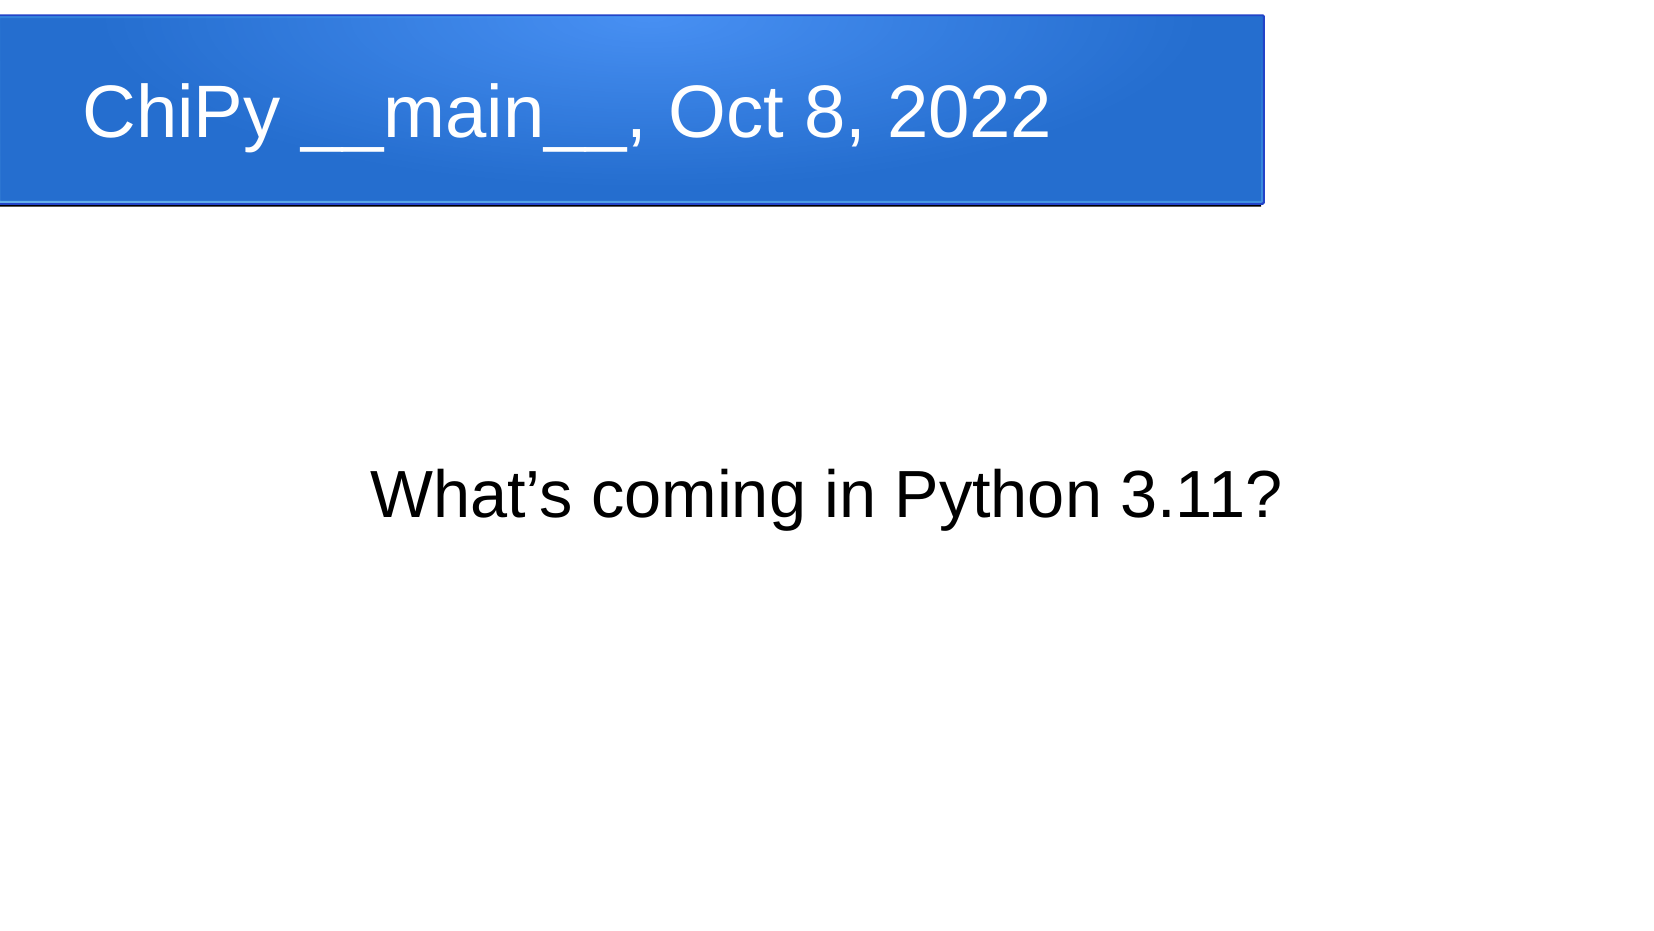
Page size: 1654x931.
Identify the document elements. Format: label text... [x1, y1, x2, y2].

subtitle What’s coming in Python 3.11? [82, 224, 1571, 764]
title ChiPy __main__, Oct 8, 2022 [82, 35, 1235, 189]
